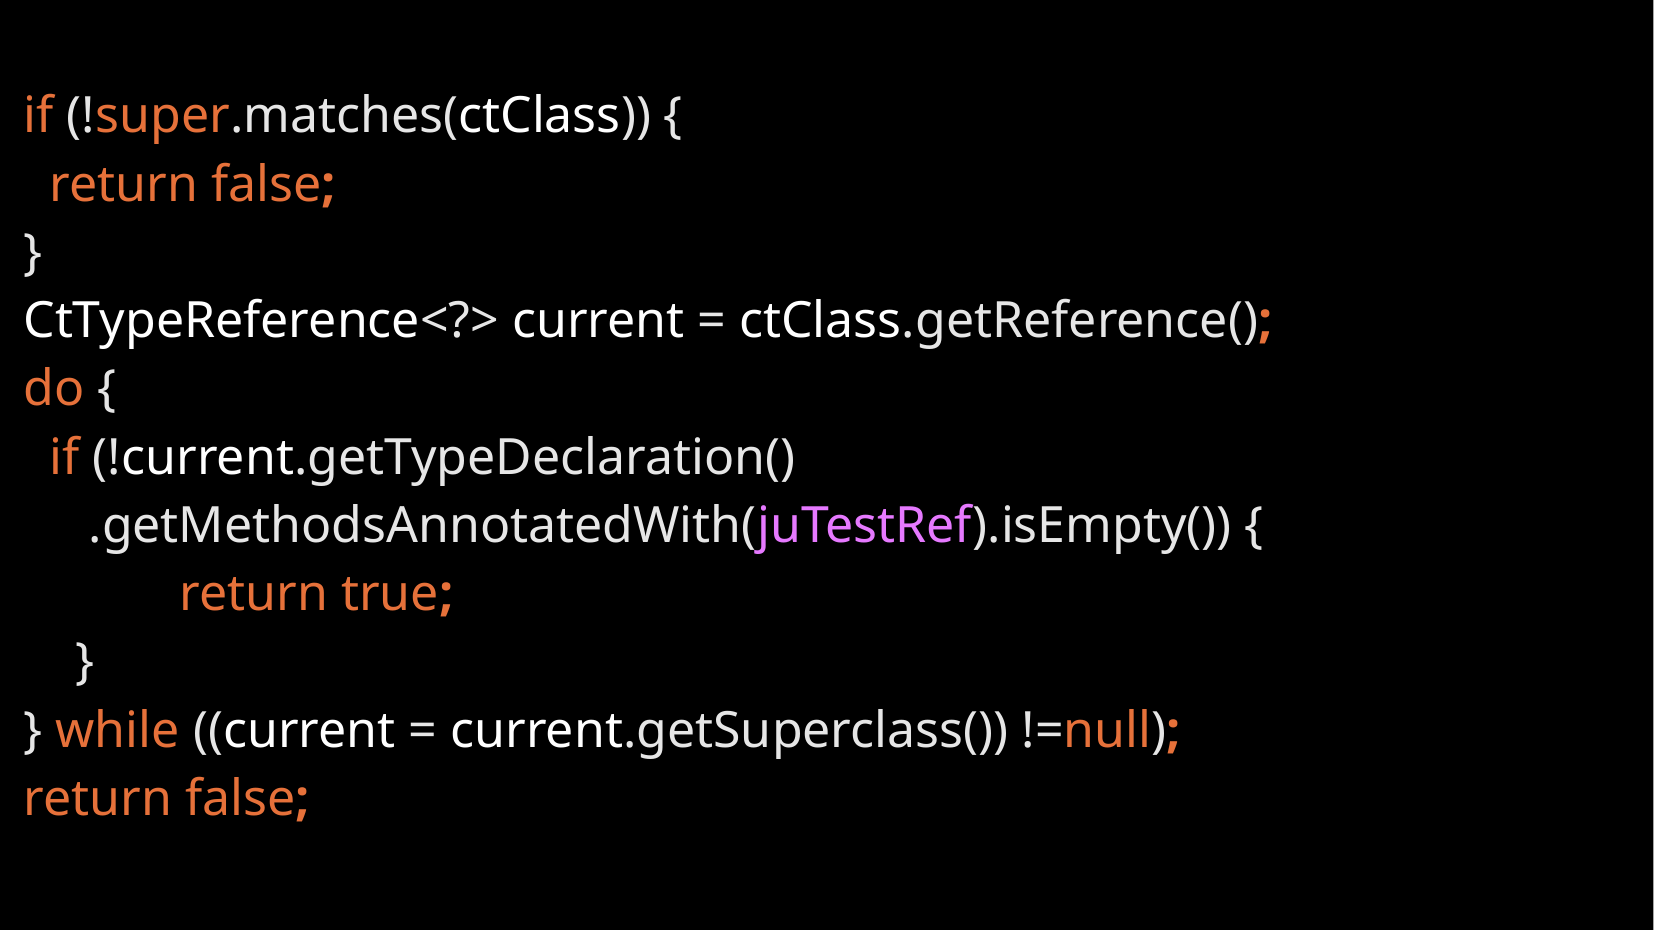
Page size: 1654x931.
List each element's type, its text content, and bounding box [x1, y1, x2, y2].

subtitle if (!super.matches(ctClass)) { return false; } CtTypeReference<?> current = ctClass.getReference(); do { if (!current.getTypeDeclaration() .getMethodsAnnotatedWith(juTestRef).isEmpty()) { return true; } } while ((current = current.getSuperclass()) !=null); return false; [23, 23, 1630, 887]
